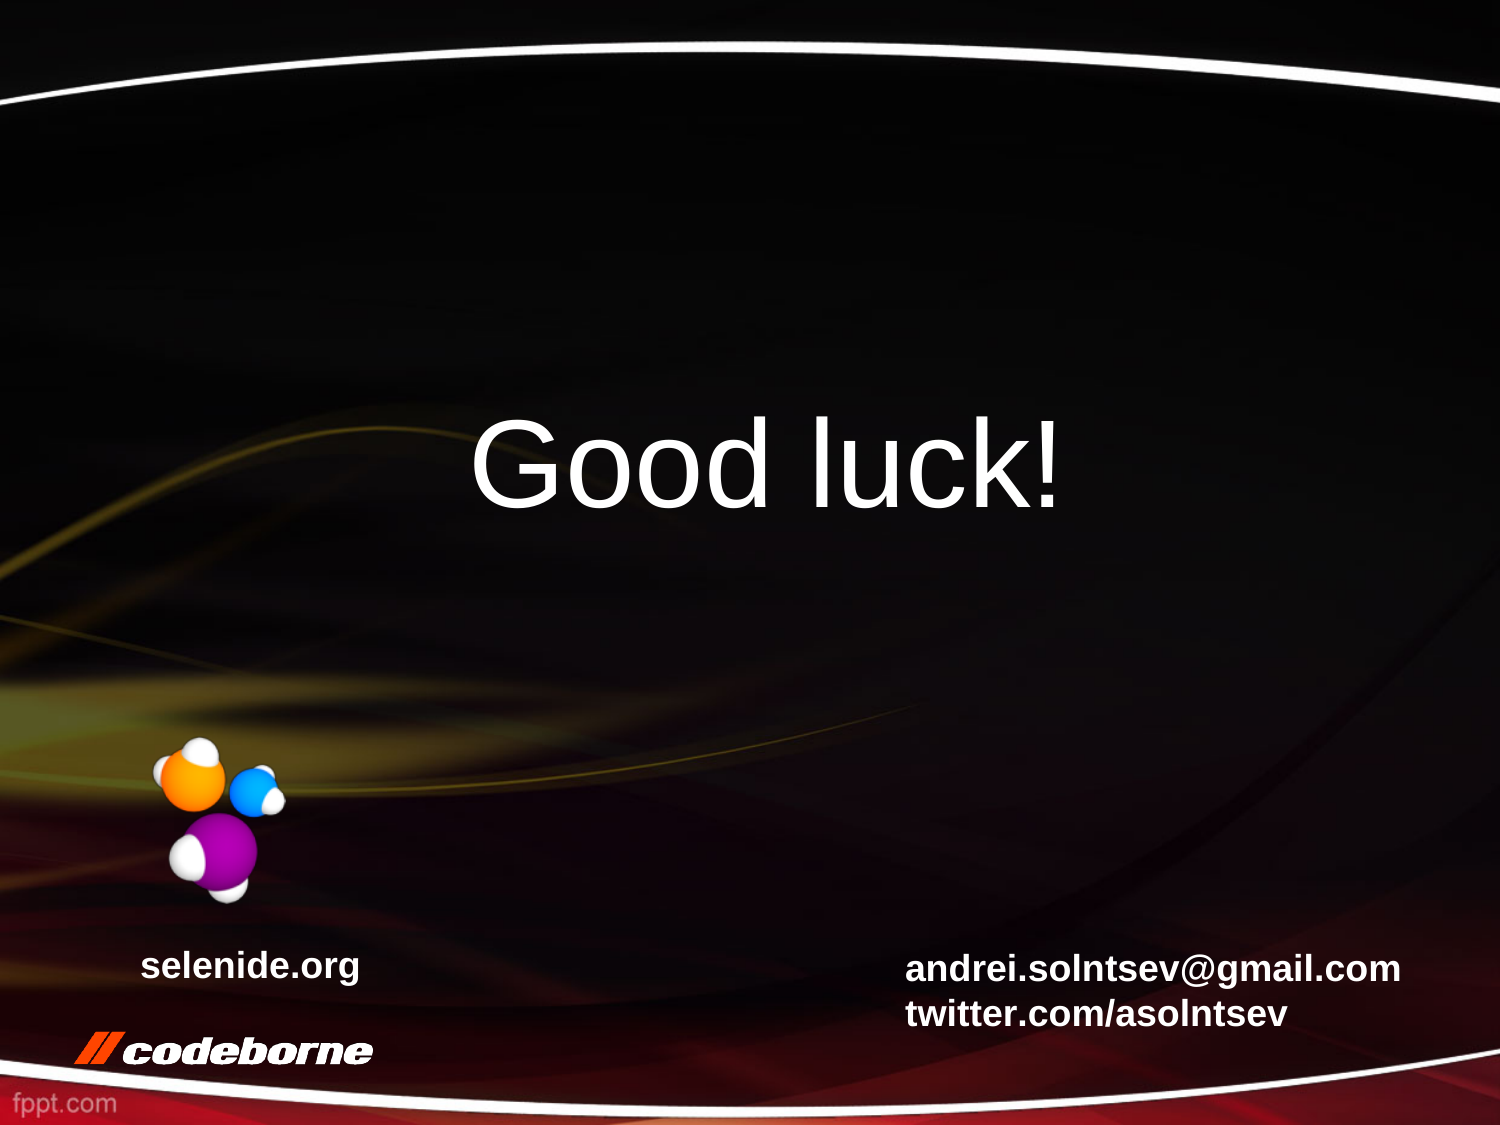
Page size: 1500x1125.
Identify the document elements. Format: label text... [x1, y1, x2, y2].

text_box andrei.solntsev@gmail.com twitter.com/asolntsev [854, 935, 1420, 1019]
text_box selenide.org [90, 922, 655, 1005]
picture [0, 0, 1500, 1125]
list Good luck! [206, 299, 1272, 616]
